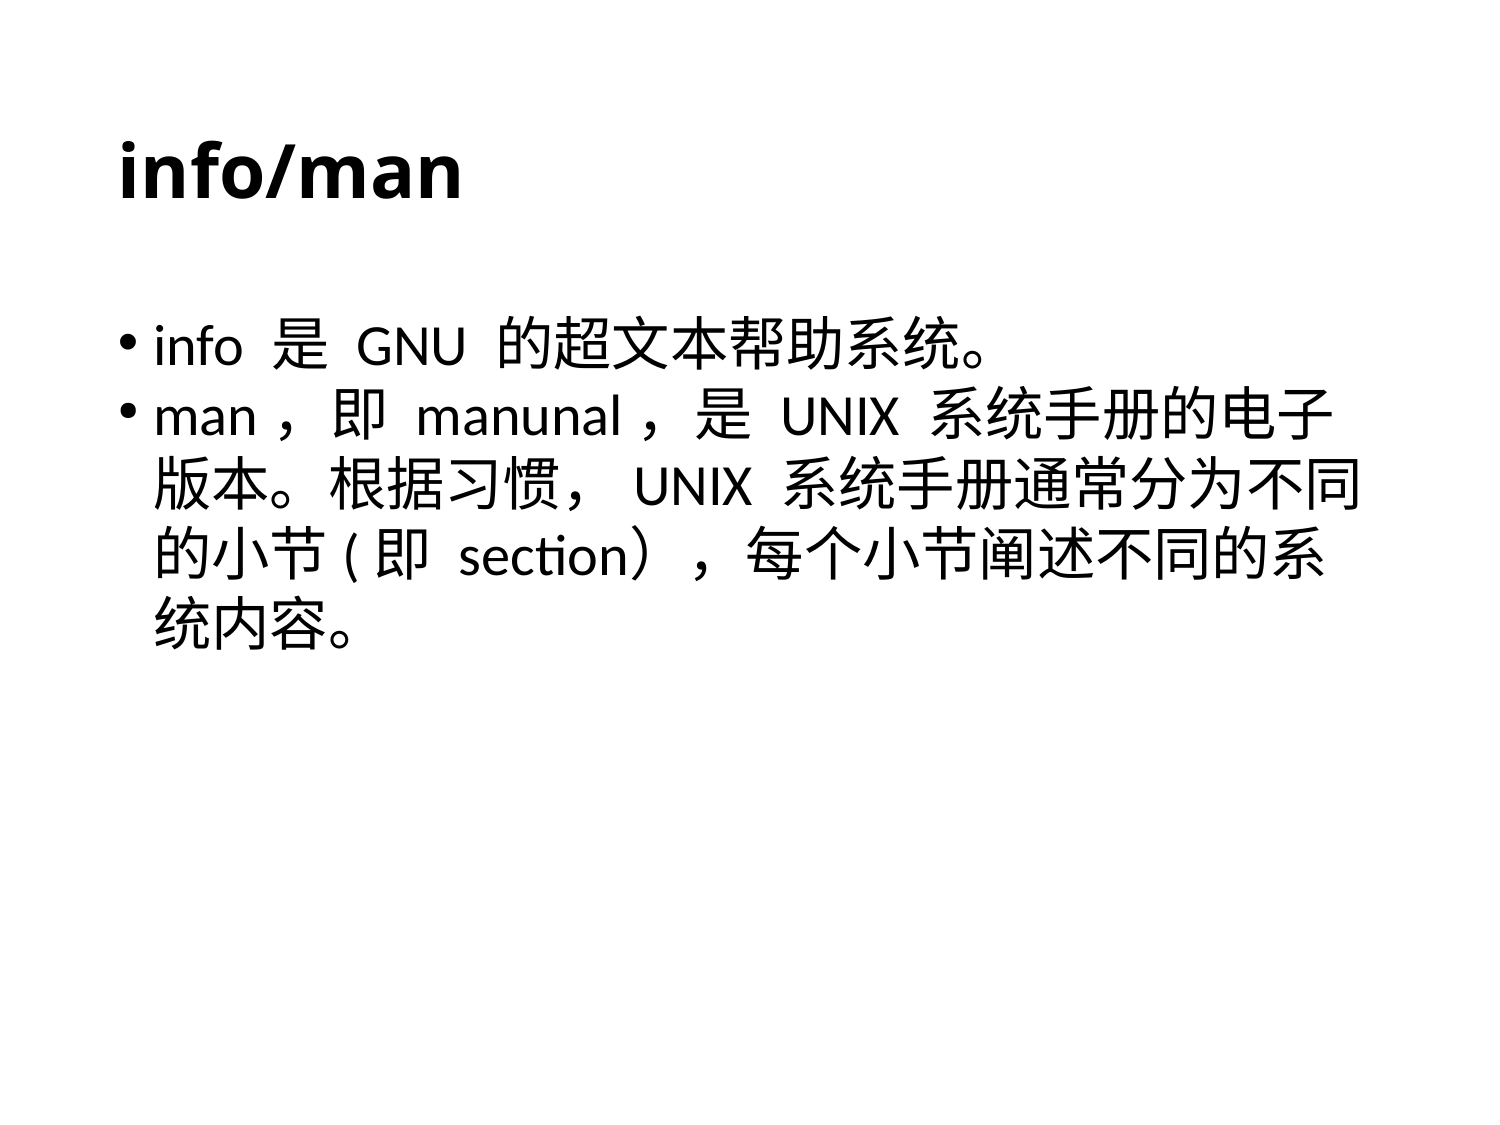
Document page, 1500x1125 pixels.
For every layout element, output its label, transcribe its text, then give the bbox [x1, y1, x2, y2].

text_box info 是 GNU 的超文本帮助系统。 man，即 manunal，是 UNIX 系统手册的电子版本。根据习惯，UNIX 系统手册通常分为不同的小节(即 section），每个小节阐述不同的系统内容。 [103, 299, 1397, 1013]
text_box info/man [103, 59, 1397, 277]
